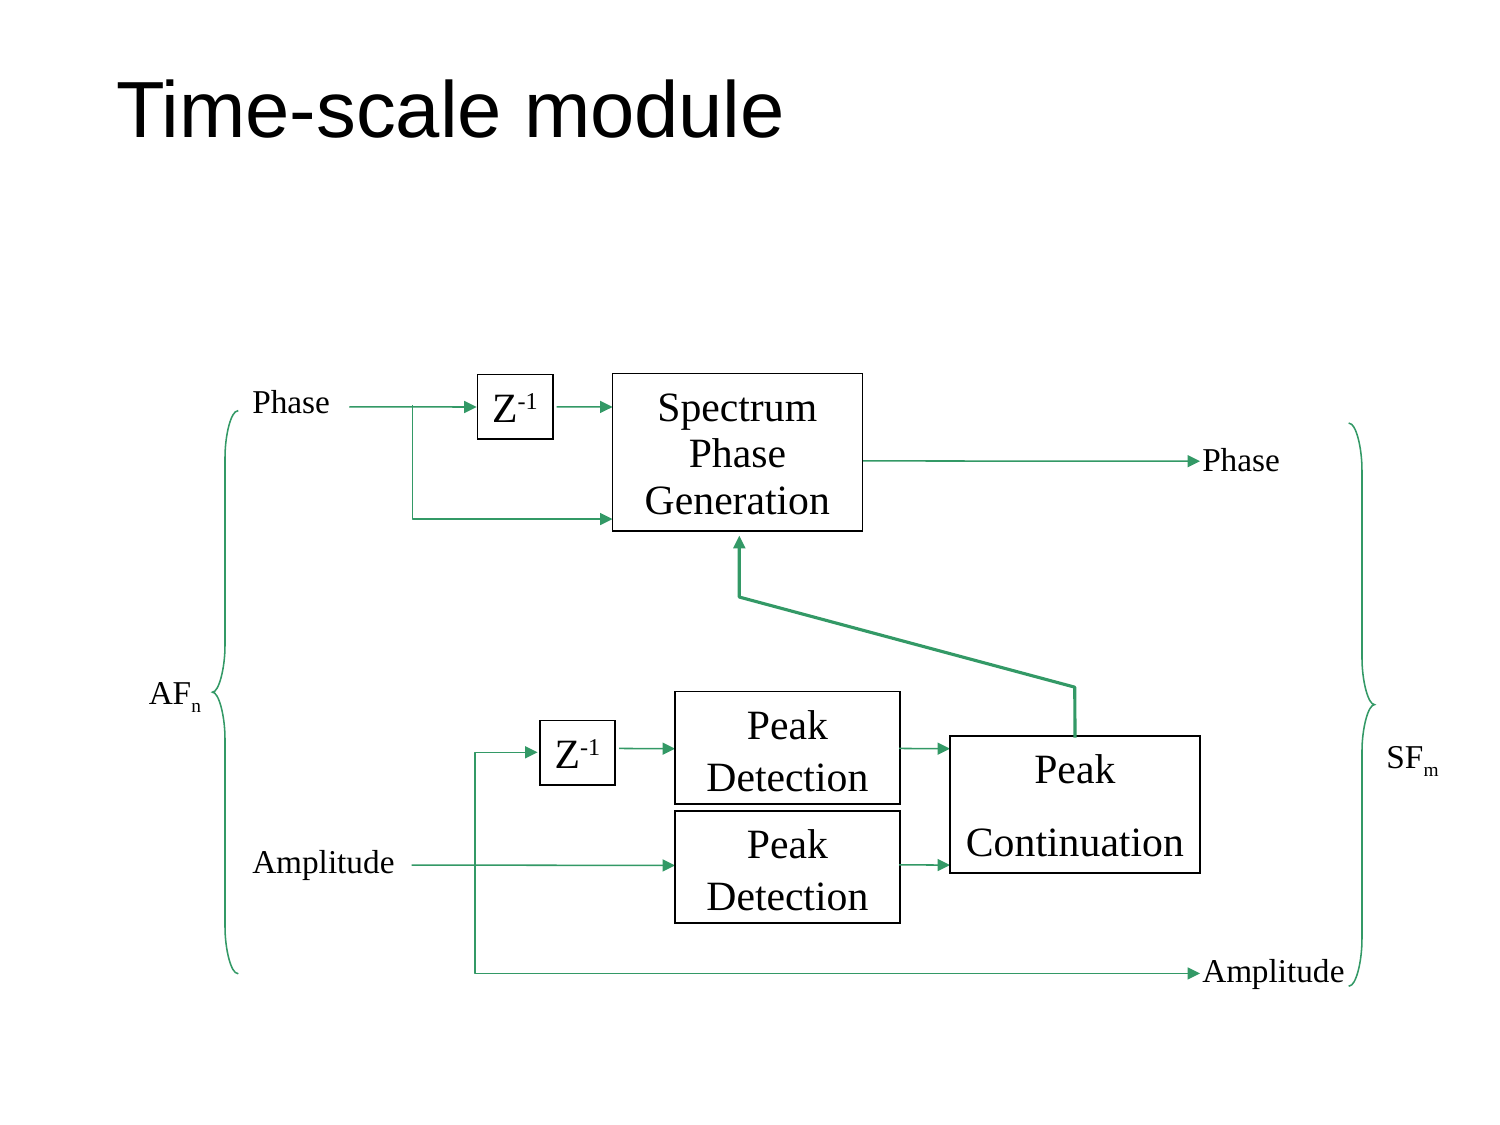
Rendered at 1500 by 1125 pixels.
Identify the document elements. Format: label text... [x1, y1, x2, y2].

text_box Peak Continuation [949, 735, 1201, 874]
text_box Z-1 [477, 374, 553, 440]
text_box SFm [1349, 724, 1476, 785]
text_box Amplitude [237, 834, 413, 890]
text_box Phase [1187, 432, 1363, 488]
text_box Phase [237, 373, 413, 429]
text_box Z-1 [539, 720, 616, 786]
title Time-scale module [73, 2, 1350, 206]
text_box Peak Detection [675, 691, 901, 804]
text_box AFn [112, 660, 223, 721]
text_box Amplitude [1187, 943, 1363, 999]
text_box Spectrum Phase Generation [612, 373, 863, 532]
text_box Peak Detection [675, 810, 901, 924]
text_box AFn [216, 660, 238, 721]
